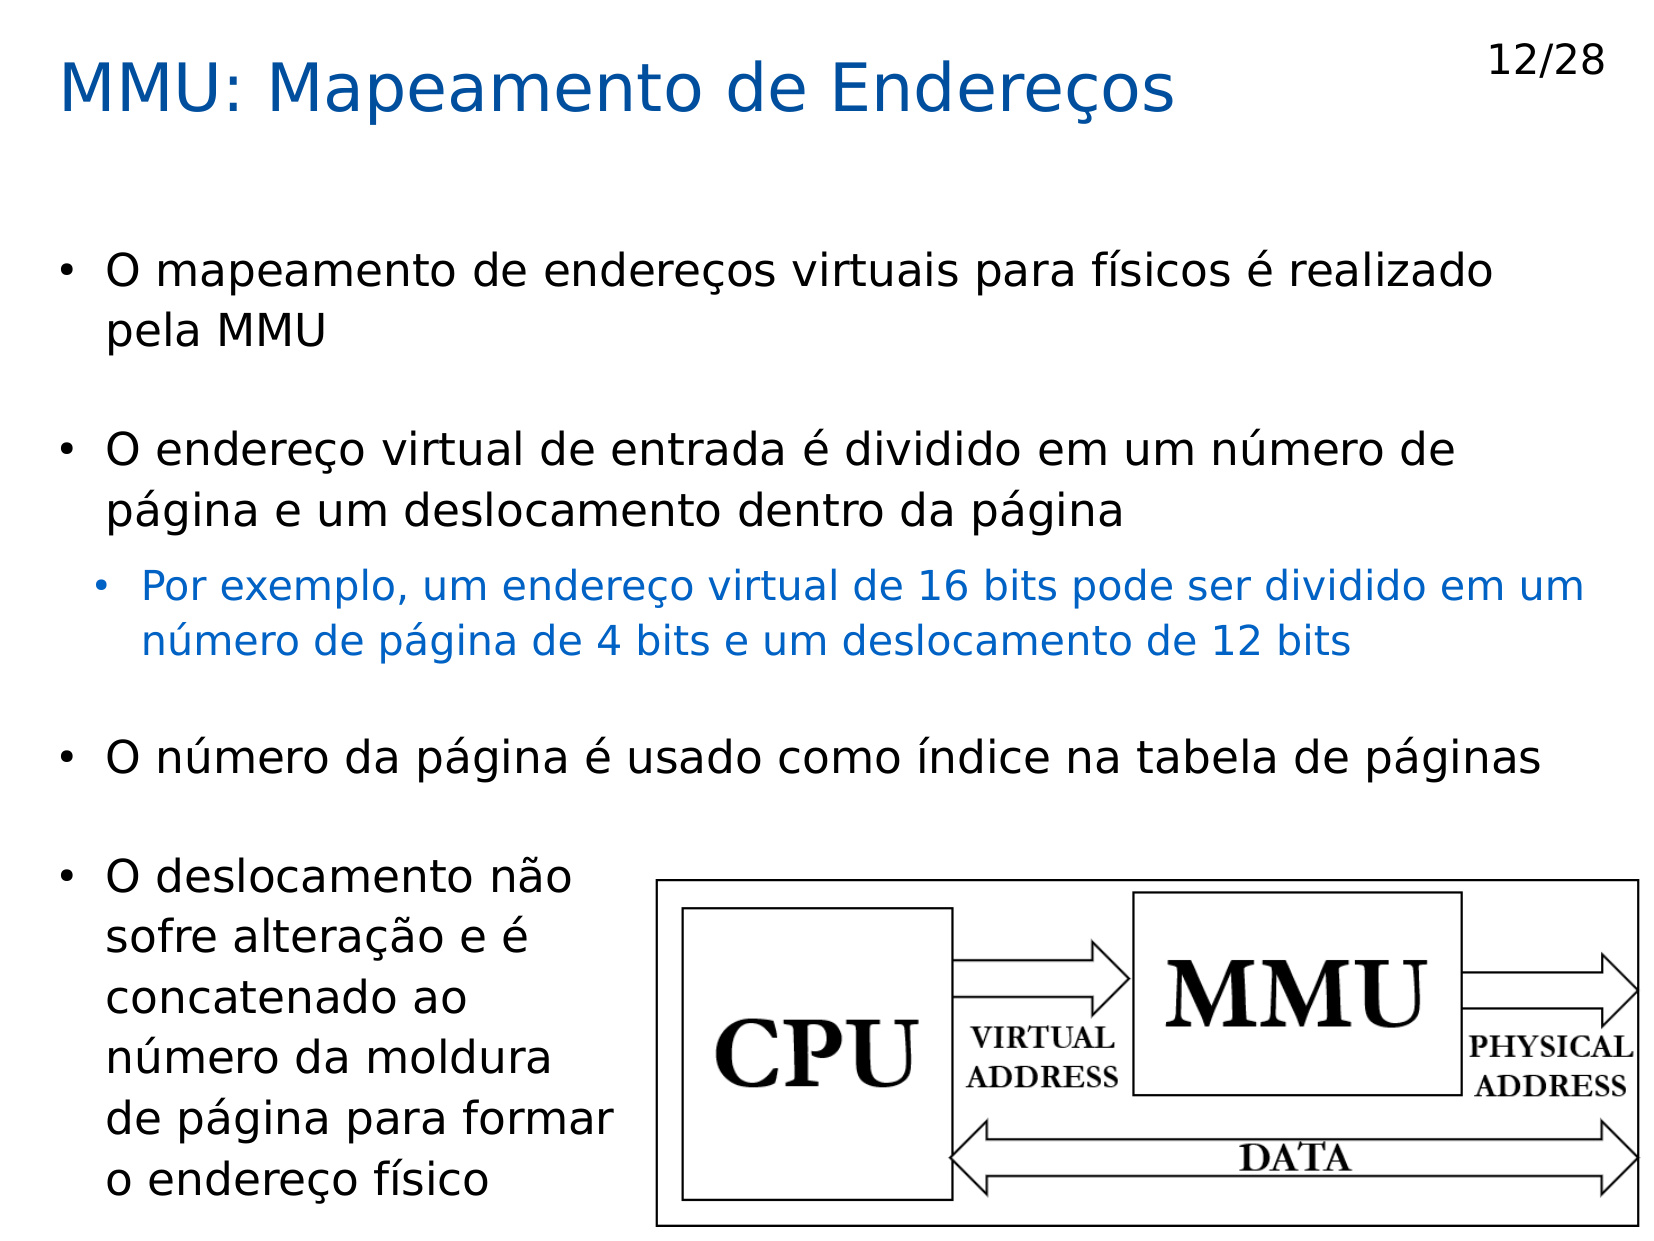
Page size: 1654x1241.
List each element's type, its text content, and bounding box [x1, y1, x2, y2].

picture [649, 879, 1654, 1227]
title MMU: Mapeamento de Endereços [59, 29, 1506, 148]
list O mapeamento de endereços virtuais para físicos é realizado pela MMU O endereço virtual de entrada é dividido em um número de página e um deslocamento dentro da página Por exemplo, um endereço virtual de 16 bits pode ser dividido em um número de página de 4 bits e um deslocamento de 12 bits O número da página é usado como índice na tabela de páginas O deslocamento não sofre alteração e é concatenado ao número da moldura de página para formar o endereço físico [59, 236, 1595, 1211]
